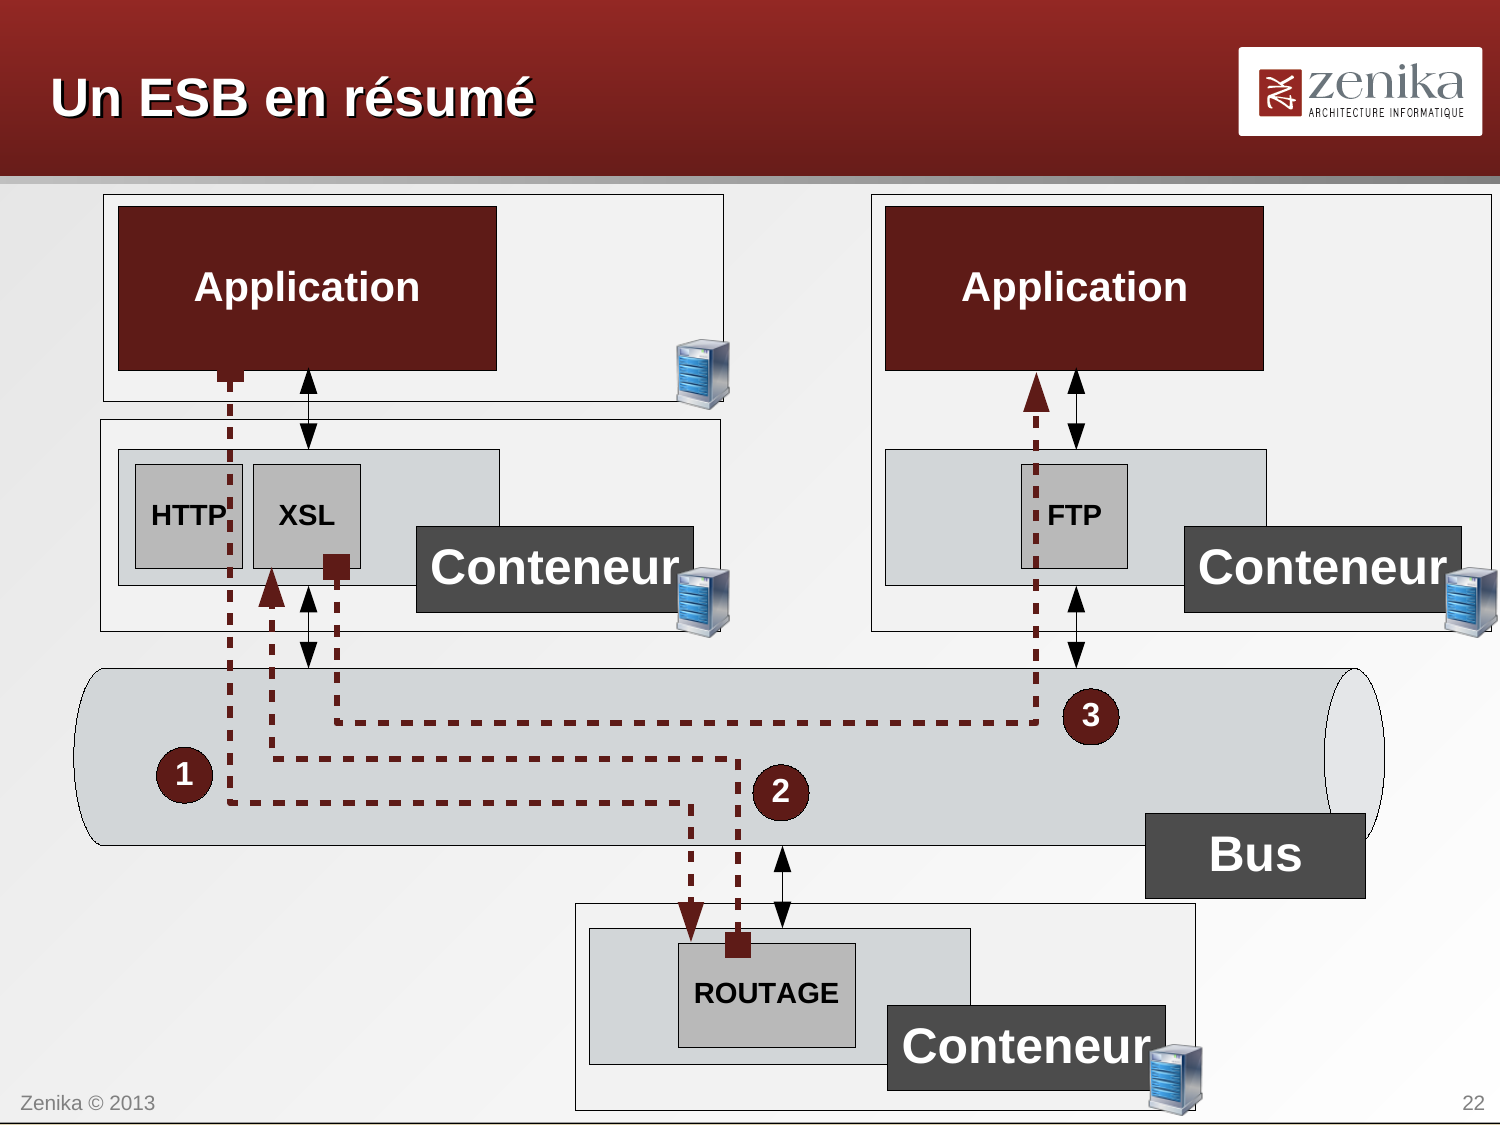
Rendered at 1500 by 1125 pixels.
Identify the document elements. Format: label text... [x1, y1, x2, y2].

picture [1142, 1044, 1215, 1117]
text_box FTP [1021, 464, 1128, 569]
text_box ROUTAGE [678, 943, 856, 1048]
text_box Application [118, 206, 497, 371]
text_box [871, 194, 1492, 632]
picture [1257, 58, 1464, 125]
picture [670, 339, 742, 411]
text_box [575, 903, 1196, 1111]
picture [670, 567, 742, 639]
title Un ESB en résumé [50, 15, 1206, 180]
text_box Bus [1145, 813, 1366, 899]
text_box 2 [752, 764, 810, 821]
text_box [100, 419, 721, 632]
text_box XSL [253, 464, 361, 569]
text_box Conteneur [1184, 526, 1462, 613]
text_box Conteneur [887, 1005, 1166, 1091]
picture [1438, 567, 1500, 639]
text_box HTTP [135, 464, 243, 569]
text_box Conteneur [416, 526, 694, 613]
text_box Application [885, 206, 1264, 371]
text_box 1 [156, 747, 213, 804]
text_box 3 [1062, 688, 1120, 745]
text_box [103, 194, 724, 402]
text_box [73, 668, 1351, 846]
